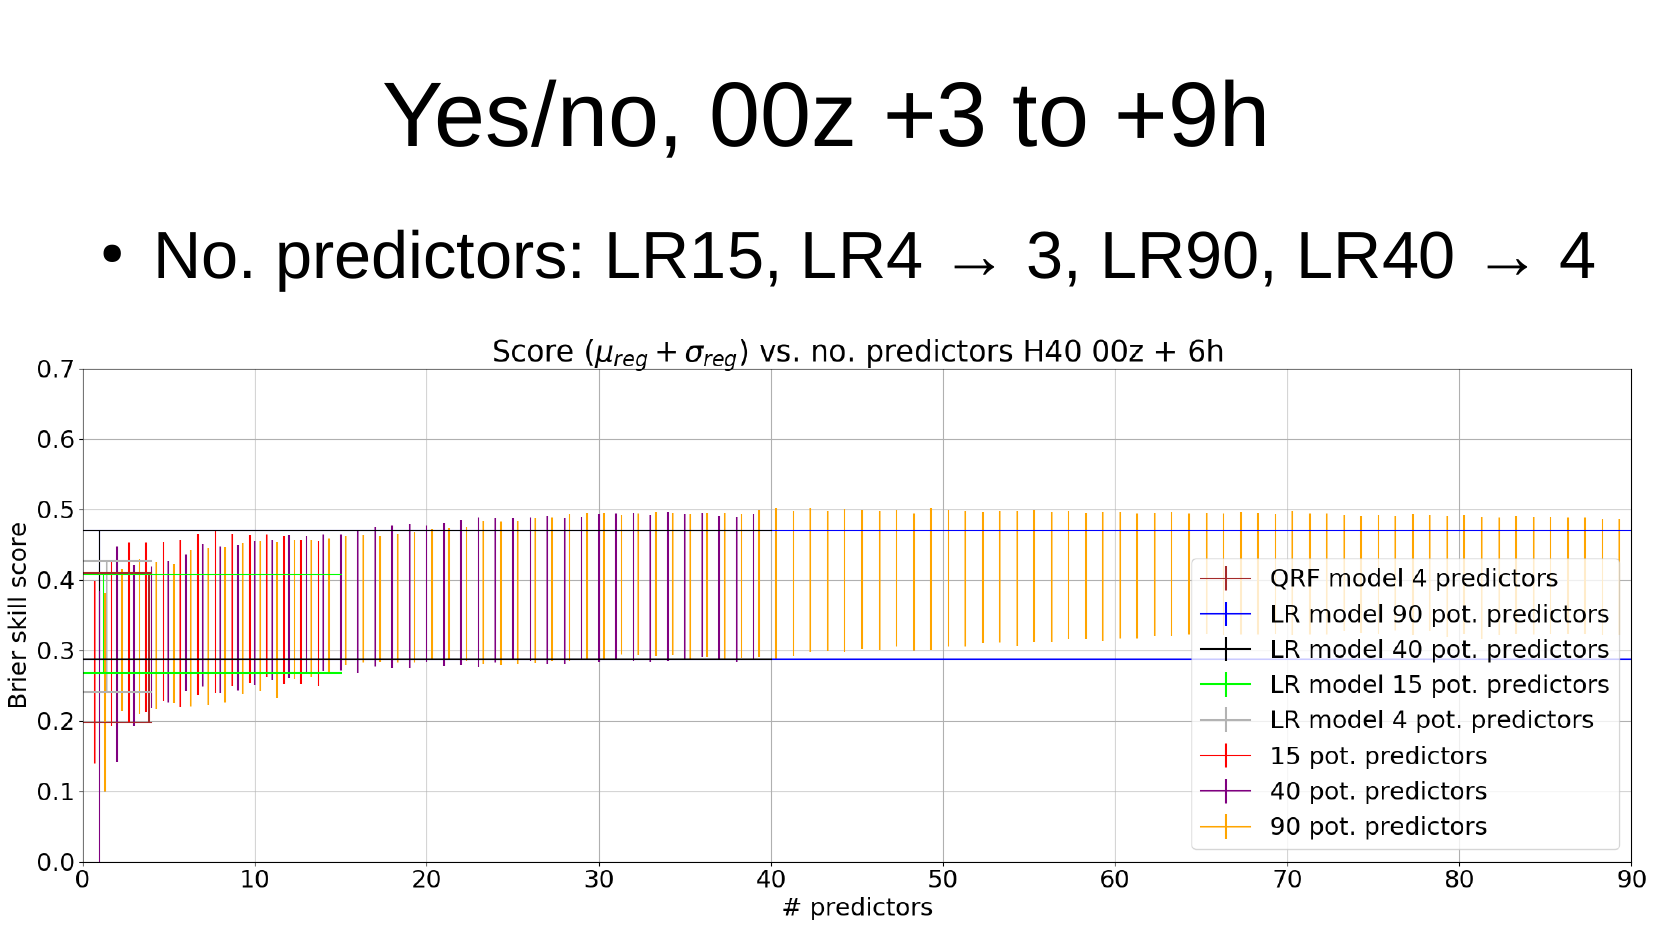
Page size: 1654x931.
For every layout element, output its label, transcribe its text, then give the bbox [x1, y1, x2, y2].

picture [0, 329, 1654, 928]
title Yes/no, 00z +3 to +9h [82, 37, 1571, 193]
list No. predictors: LR15, LR4 → 3, LR90, LR40 → 4 [82, 217, 1651, 329]
